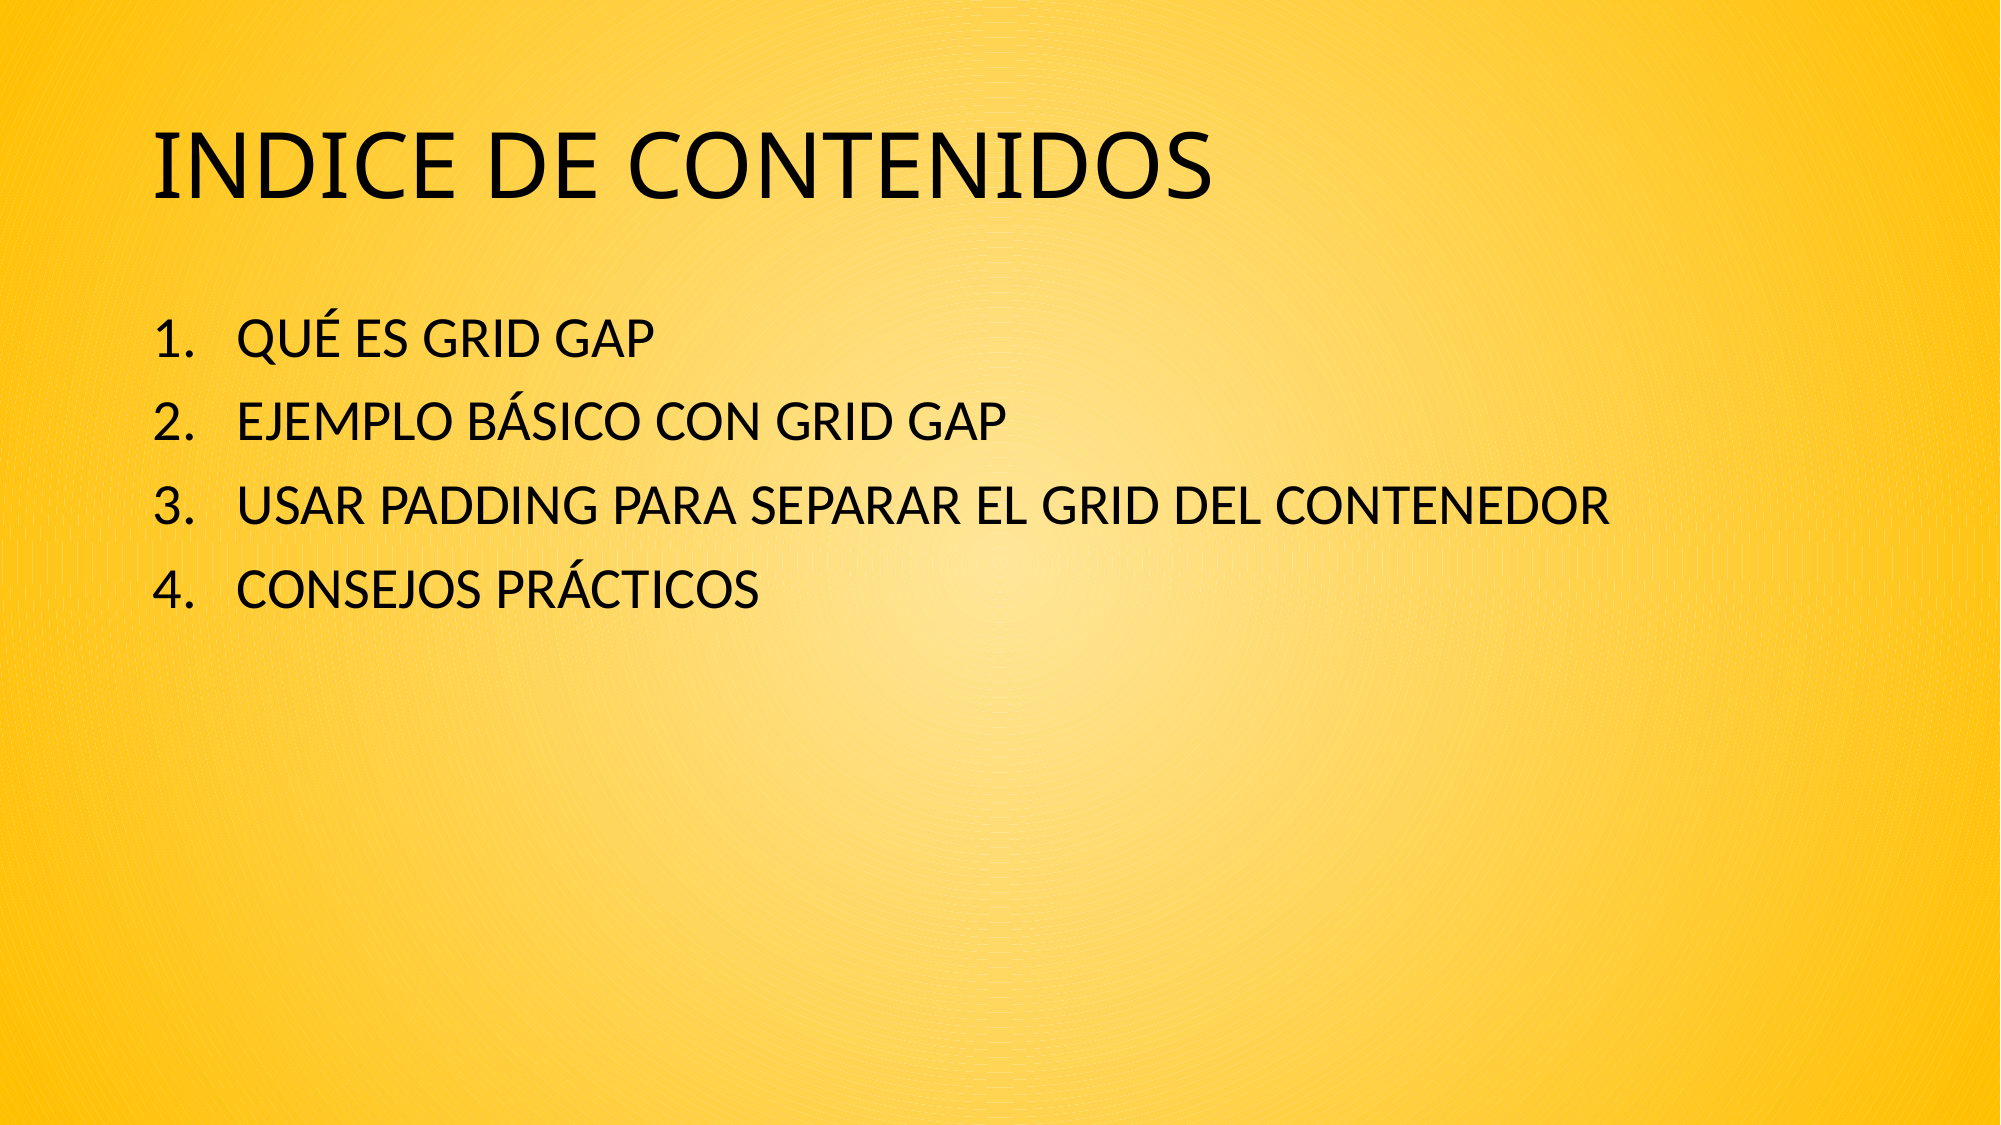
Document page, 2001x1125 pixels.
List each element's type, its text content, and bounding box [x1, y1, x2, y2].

list QUÉ ES GRID GAP EJEMPLO BÁSICO CON GRID GAP USAR PADDING PARA SEPARAR EL GRID DEL CONTENEDOR CONSEJOS PRÁCTICOS [137, 299, 1863, 1014]
title INDICE DE CONTENIDOS [137, 59, 1863, 278]
